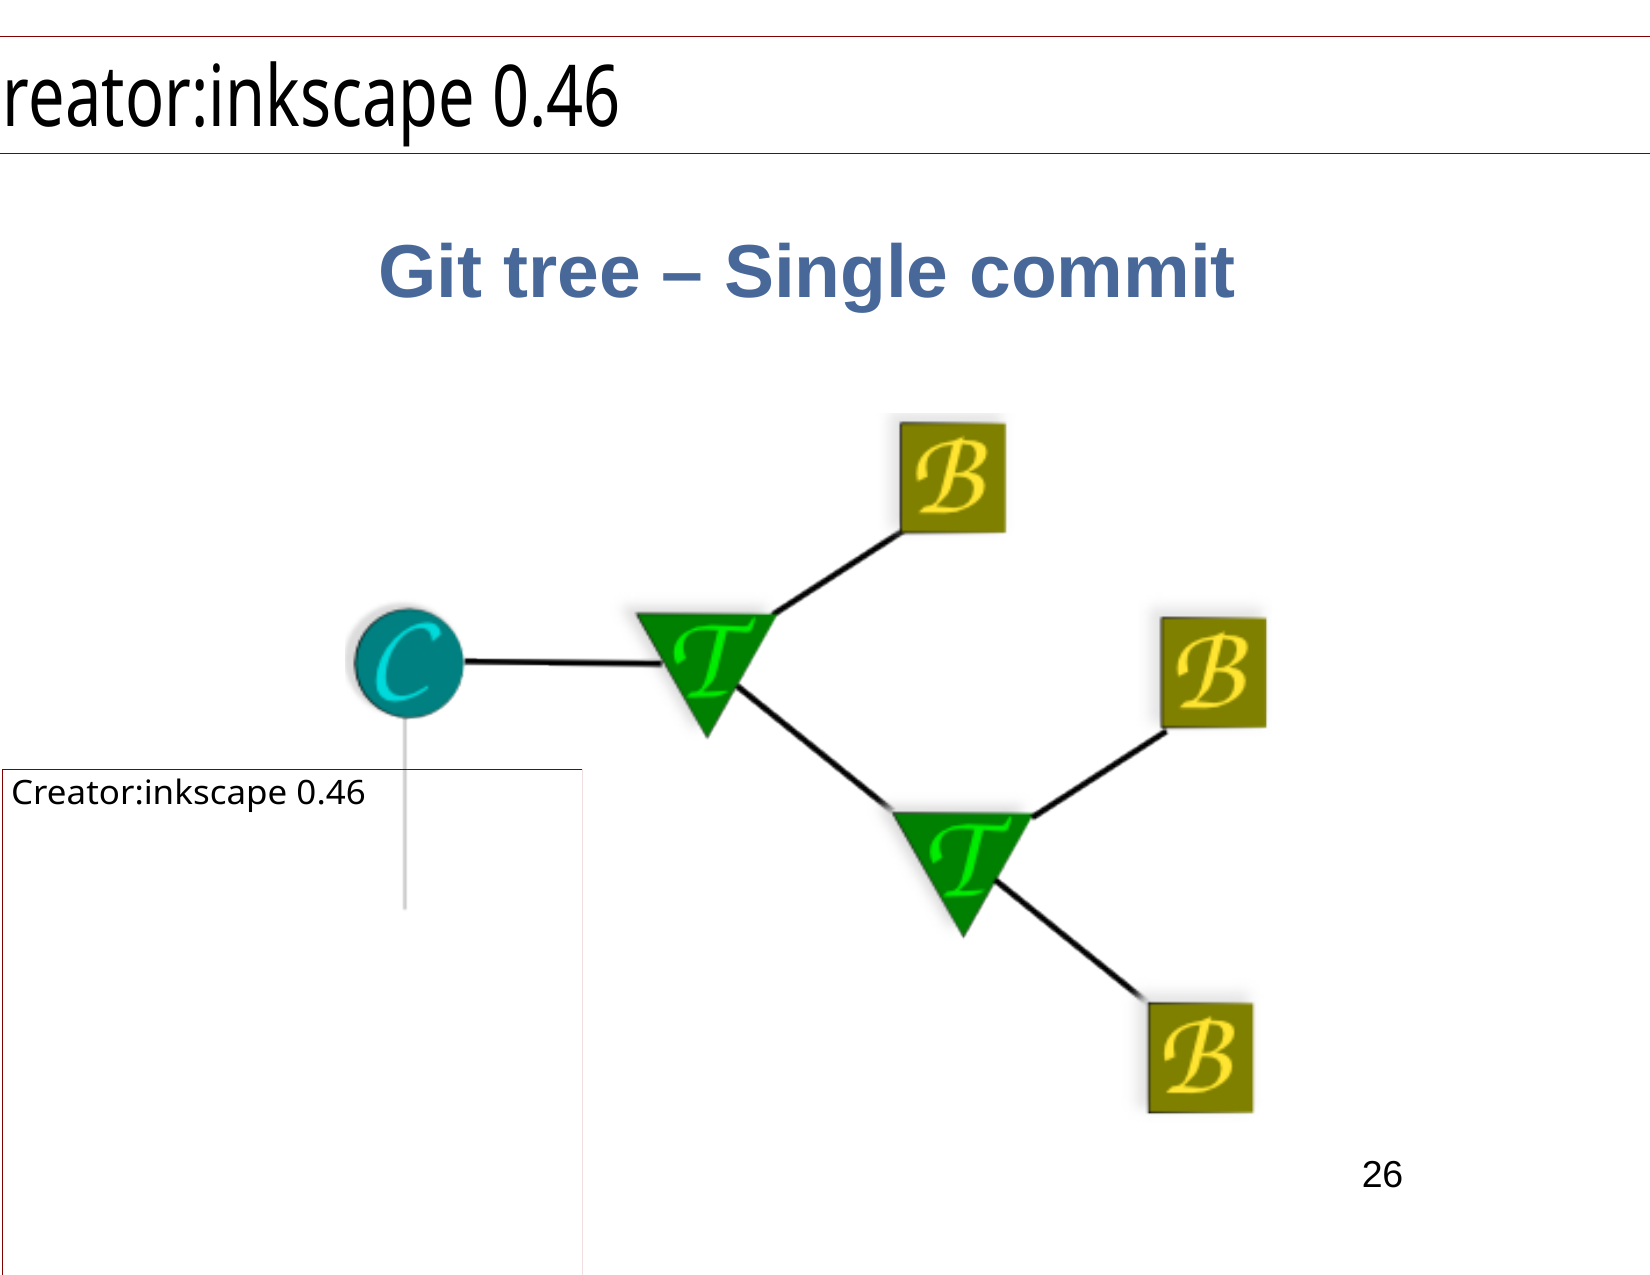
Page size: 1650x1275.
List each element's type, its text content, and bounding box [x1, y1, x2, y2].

picture [345, 413, 1272, 1126]
title Git tree – Single commit [118, 177, 1498, 371]
